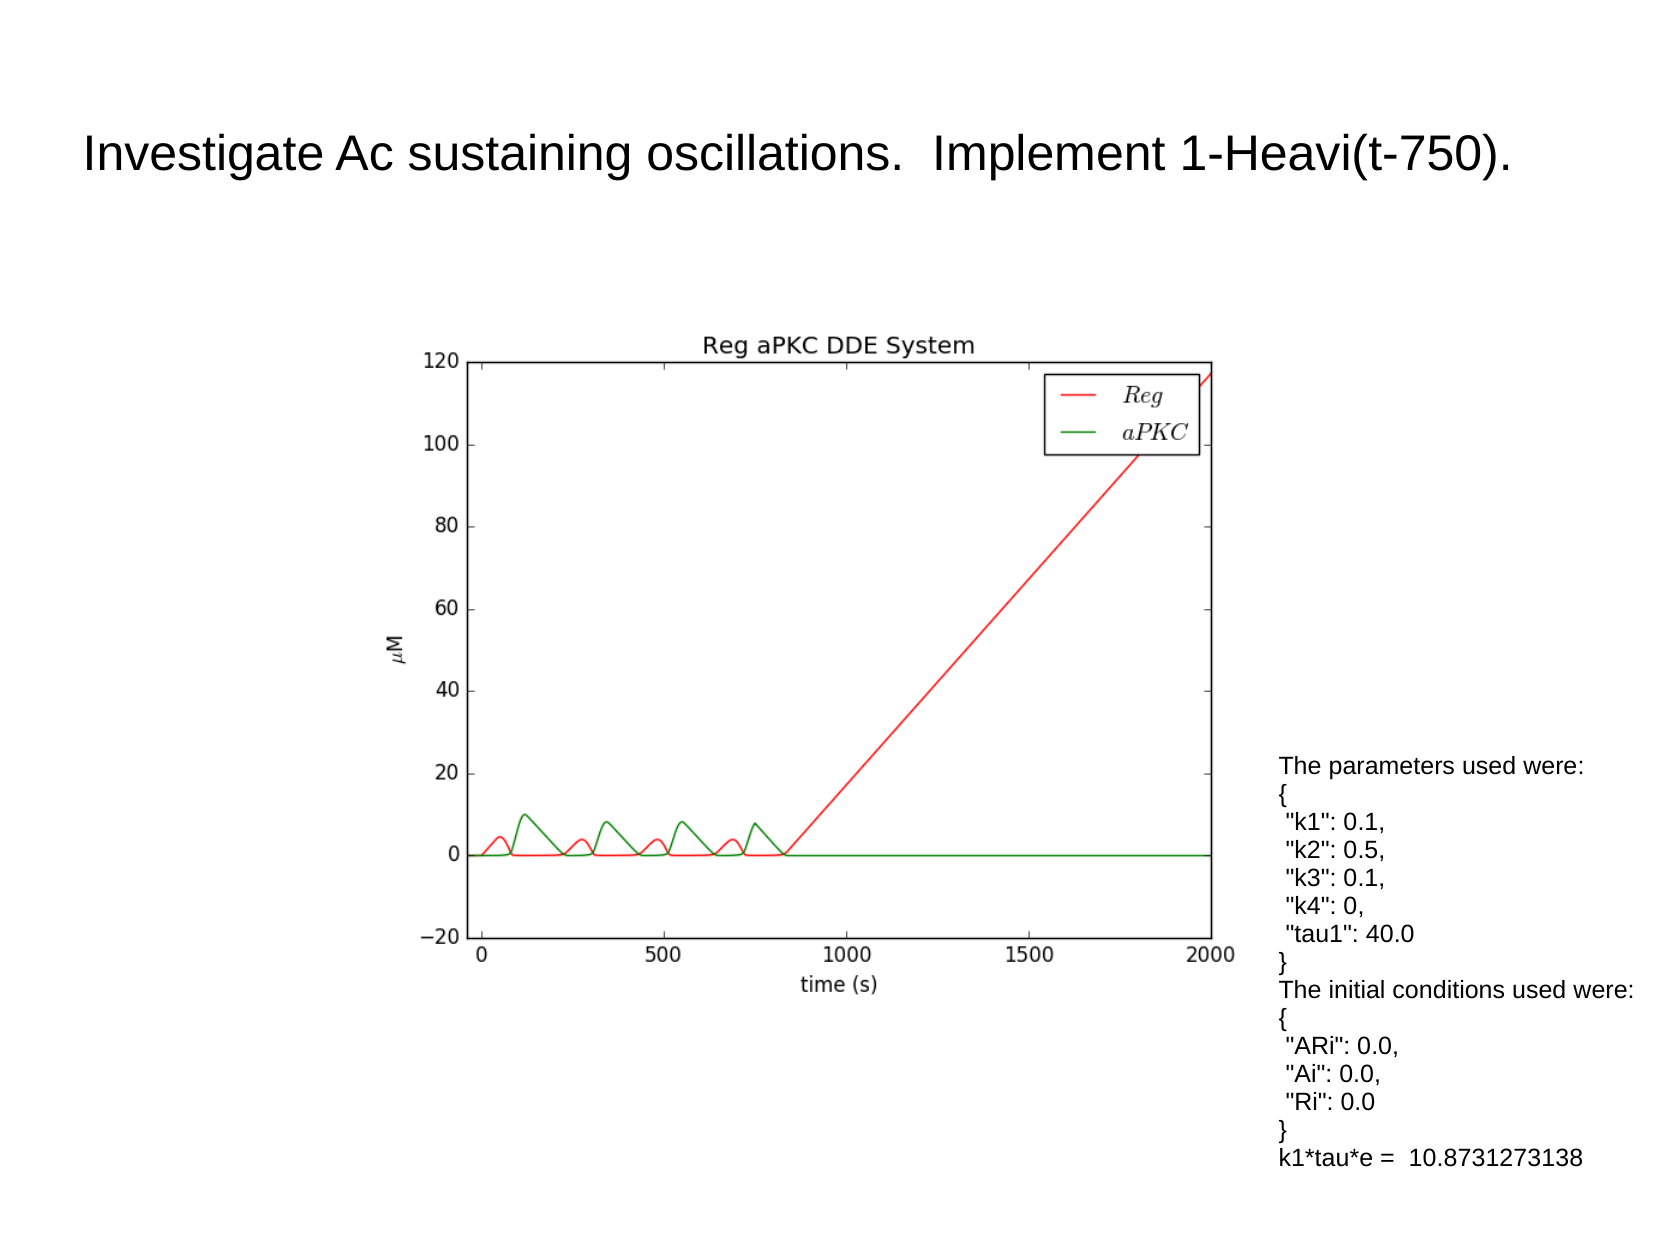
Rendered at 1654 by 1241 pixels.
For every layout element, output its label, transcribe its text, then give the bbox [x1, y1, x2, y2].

title Investigate Ac sustaining oscillations. Implement 1-Heavi(t-750). [82, 49, 1571, 257]
text_box The parameters used were: { "k1": 0.1, "k2": 0.5, "k3": 0.1, "k4": 0, "tau1": 40.0 } The initial conditions used were: { "ARi": 0.0, "Ai": 0.0, "Ri": 0.0 } k1*tau*e = 10.8731273138 [1263, 744, 1654, 1241]
picture [347, 290, 1307, 1010]
